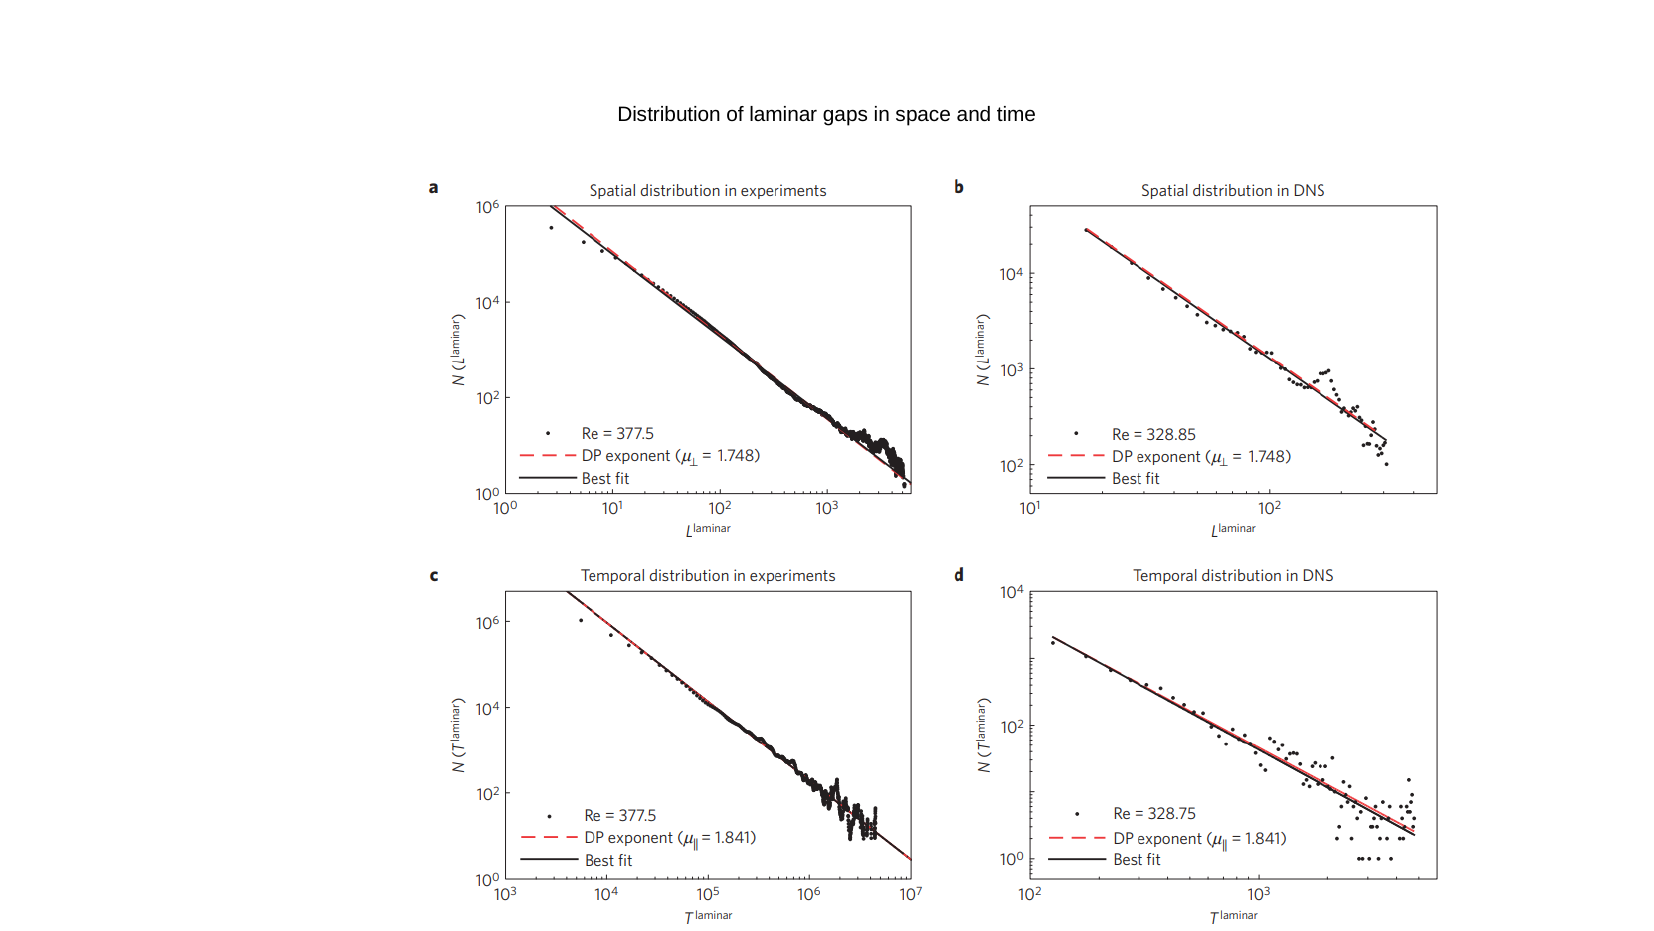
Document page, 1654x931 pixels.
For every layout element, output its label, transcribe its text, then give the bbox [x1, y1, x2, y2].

picture [412, 171, 1502, 931]
title Distribution of laminar gaps in space and time [82, 37, 1571, 193]
